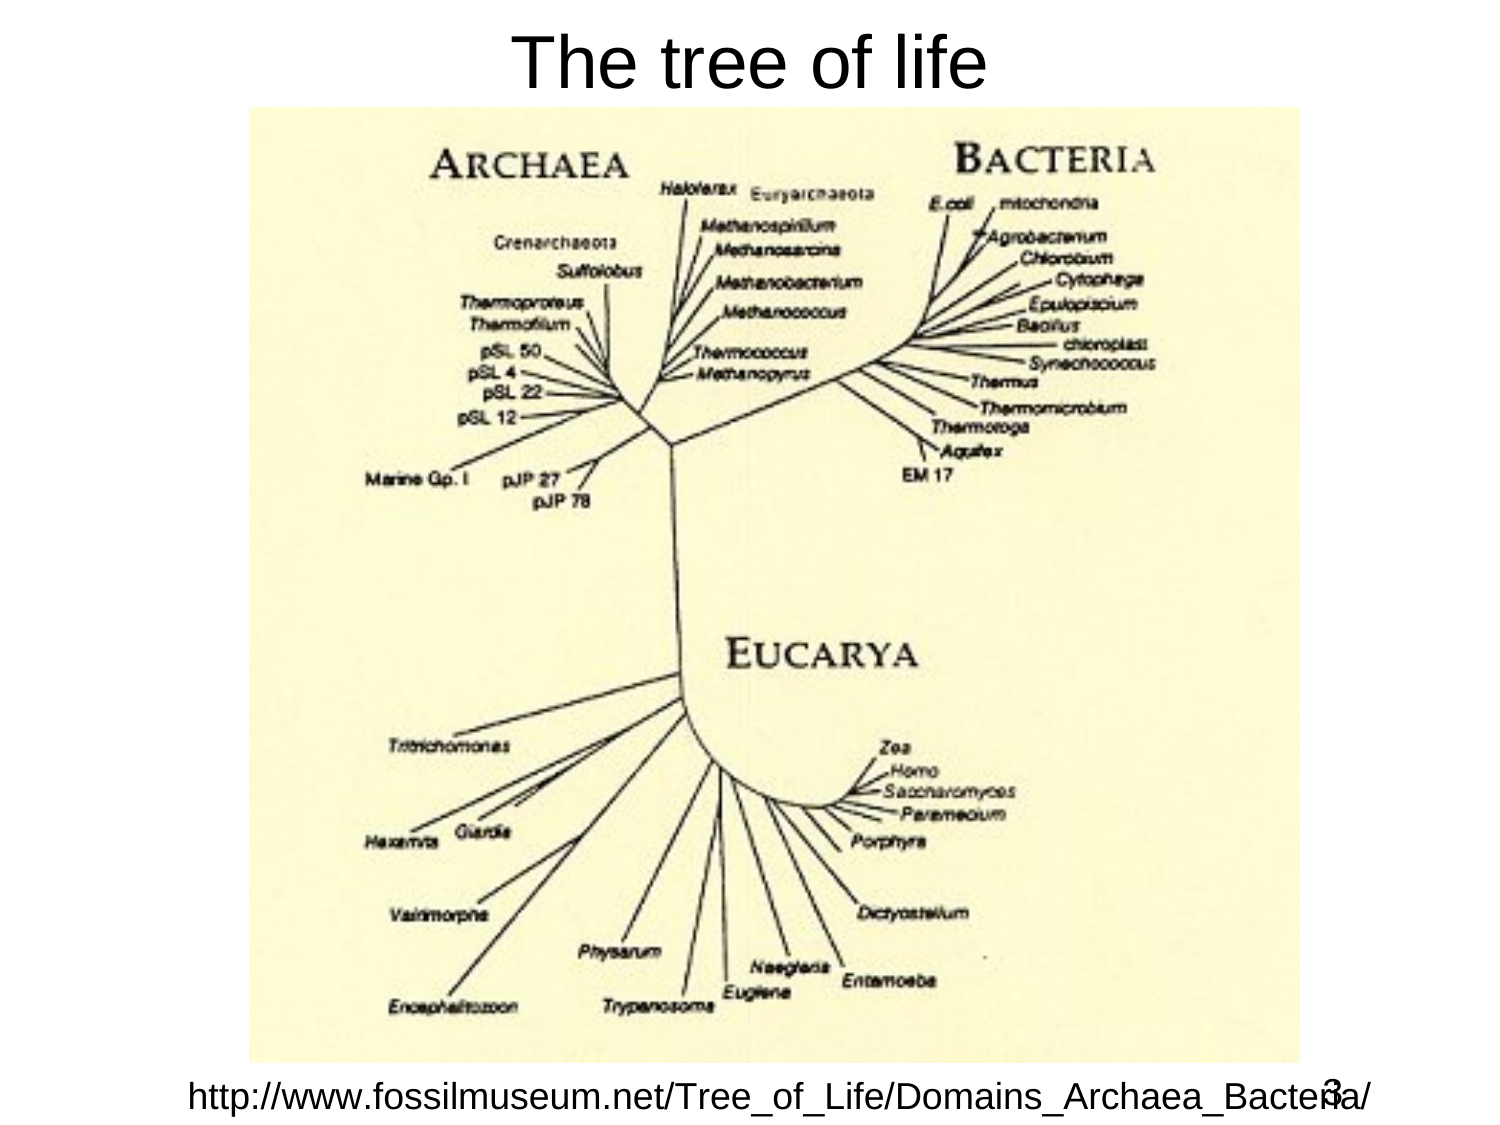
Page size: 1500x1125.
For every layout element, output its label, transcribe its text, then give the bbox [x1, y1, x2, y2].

text_box http://www.fossilmuseum.net/Tree_of_Life/Domains_Archaea_Bacteria/ [172, 1064, 1387, 1125]
picture [249, 107, 1300, 1063]
title The tree of life [0, 12, 1500, 113]
